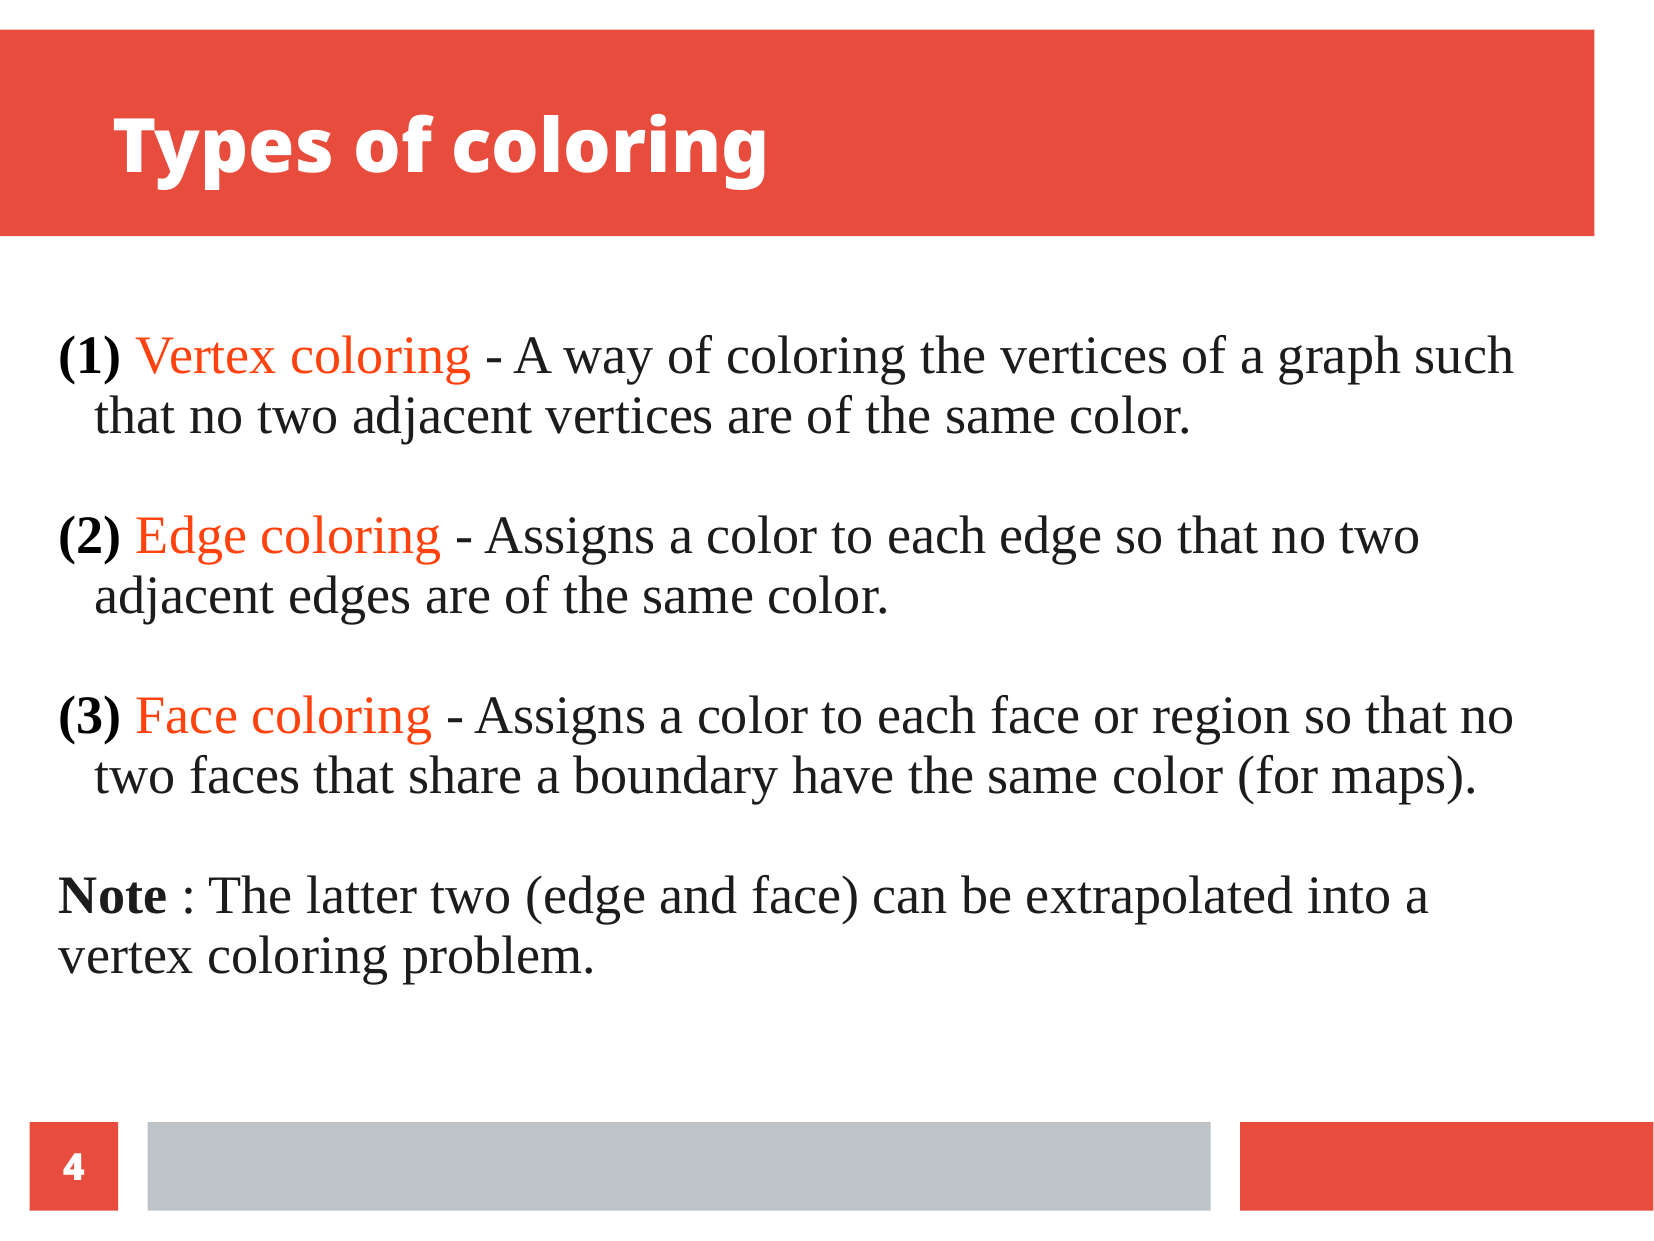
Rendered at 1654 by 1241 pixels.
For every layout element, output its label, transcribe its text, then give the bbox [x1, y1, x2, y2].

subtitle Vertex coloring - A way of coloring the vertices of a graph such that no two adjacent vertices are of the same color. Edge coloring - Assigns a color to each edge so that no two adjacent edges are of the same color. Face coloring - Assigns a color to each face or region so that no two faces that share a boundary have the same color (for maps). Note : The latter two (edge and face) can be extrapolated into a vertex coloring problem. [59, 324, 1565, 1093]
title Types of coloring [73, 47, 1609, 195]
